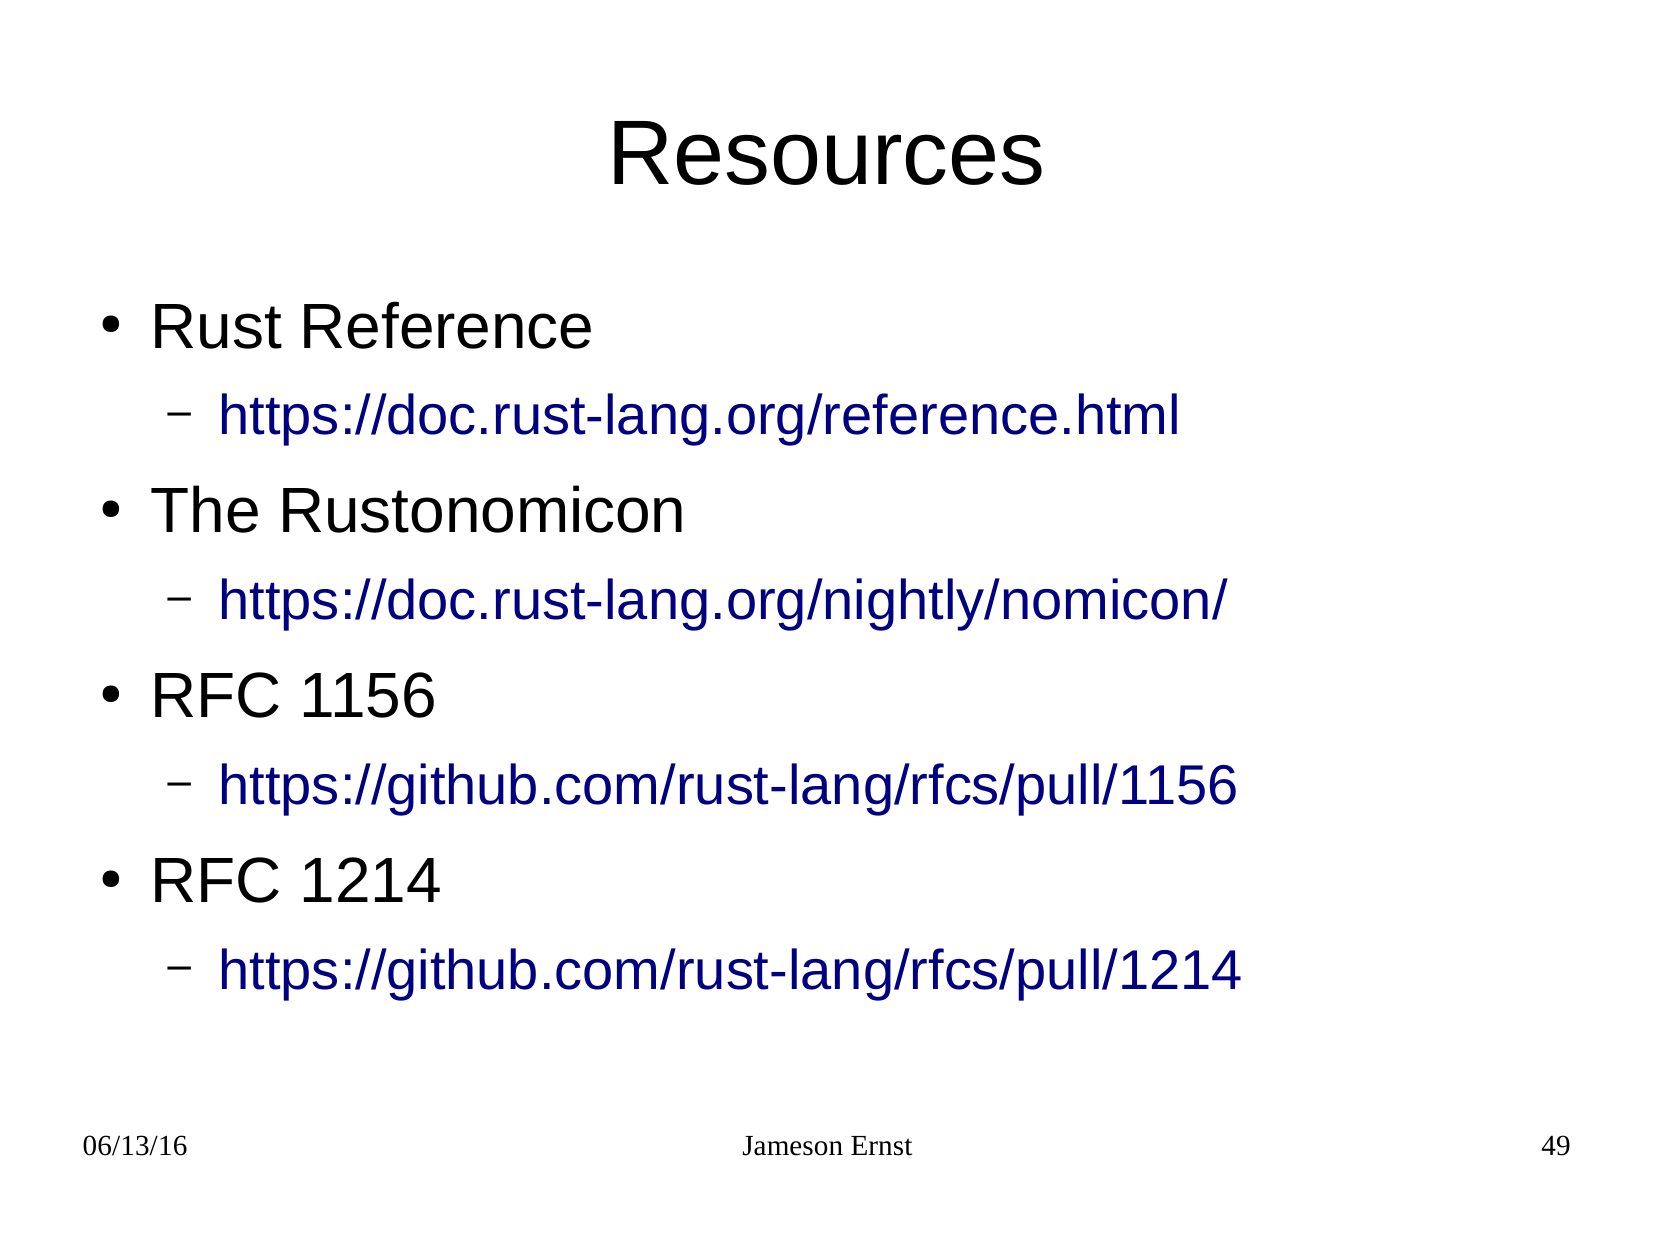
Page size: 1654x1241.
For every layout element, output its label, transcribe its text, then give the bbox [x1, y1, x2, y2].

title Resources [82, 49, 1571, 257]
list Rust Reference https://doc.rust-lang.org/reference.html The Rustonomicon https://doc.rust-lang.org/nightly/nomicon/ RFC 1156 https://github.com/rust-lang/rfcs/pull/1156 RFC 1214 https://github.com/rust-lang/rfcs/pull/1214 [82, 290, 1571, 1010]
